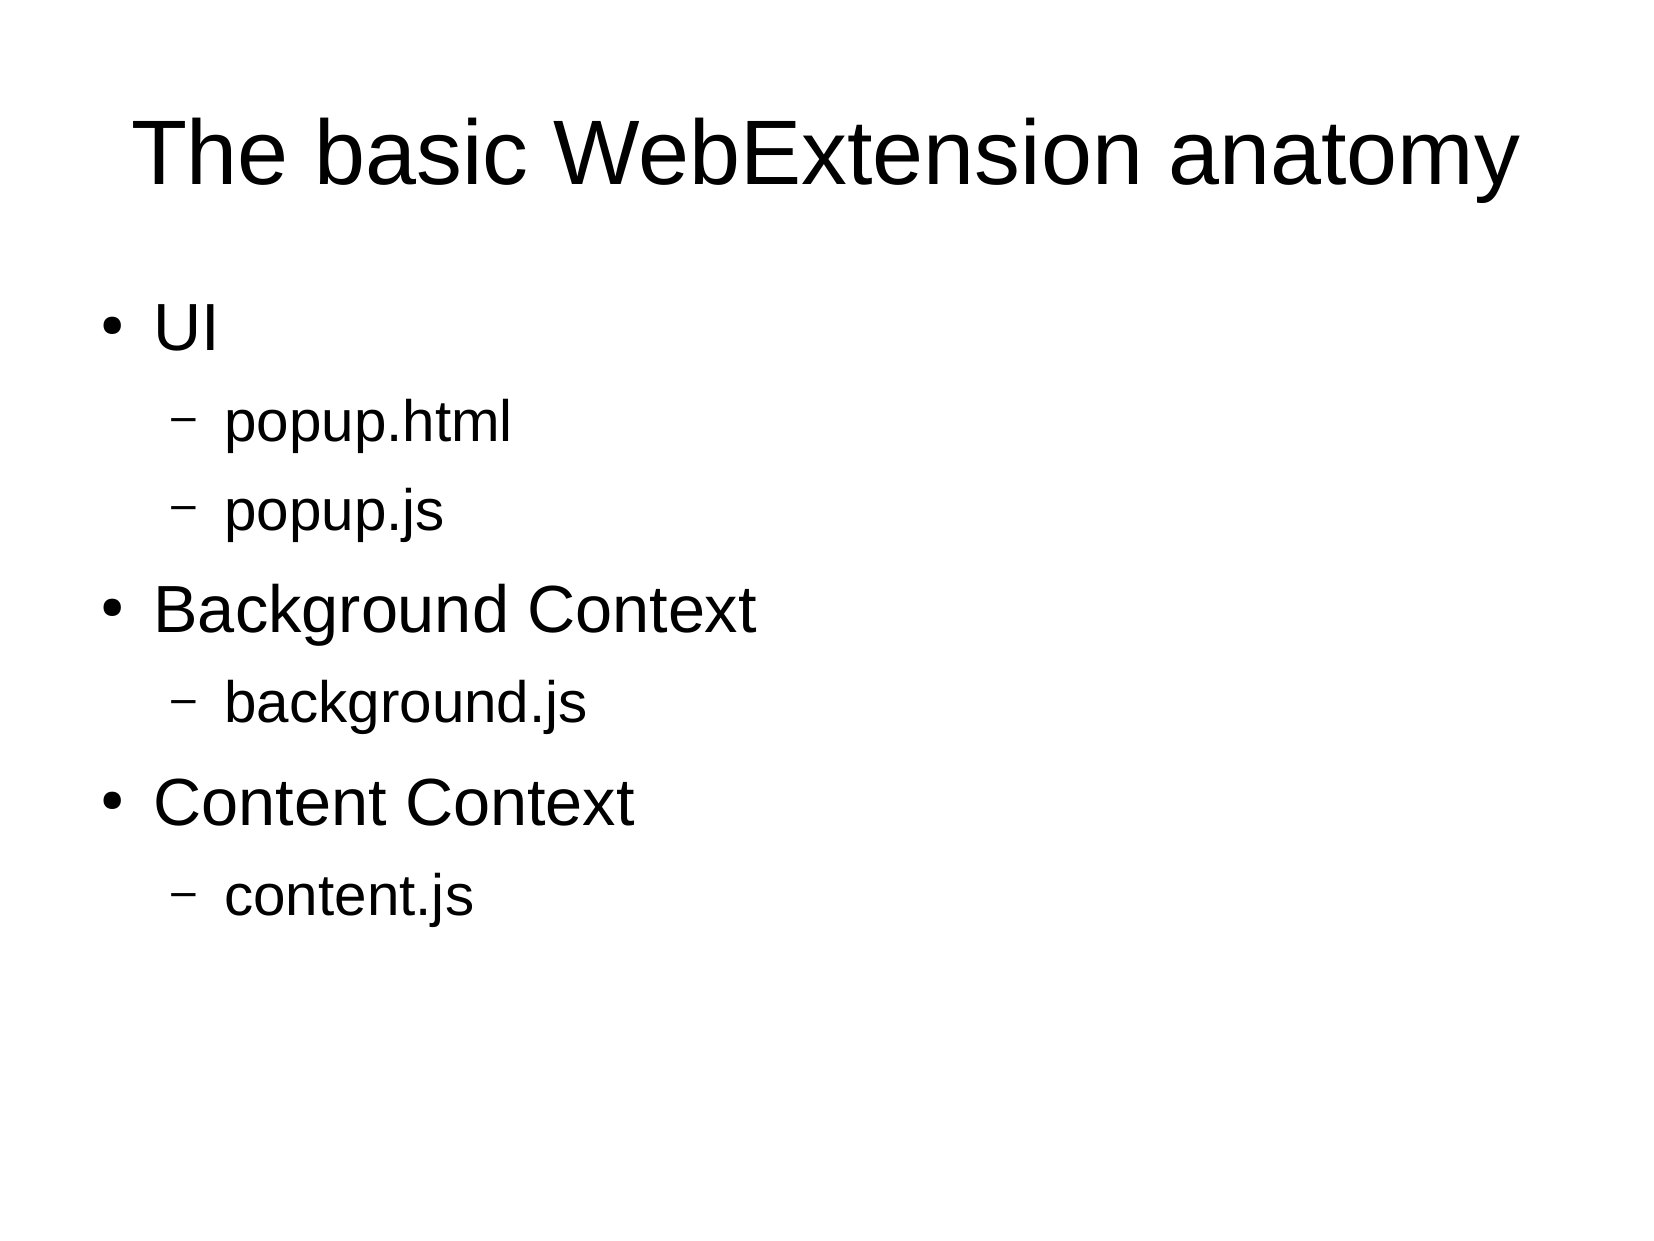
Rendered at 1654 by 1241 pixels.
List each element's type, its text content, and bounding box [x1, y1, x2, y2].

title The basic WebExtension anatomy [82, 49, 1571, 257]
list UI popup.html popup.js Background Context background.js Content Context content.js [82, 290, 1571, 1010]
